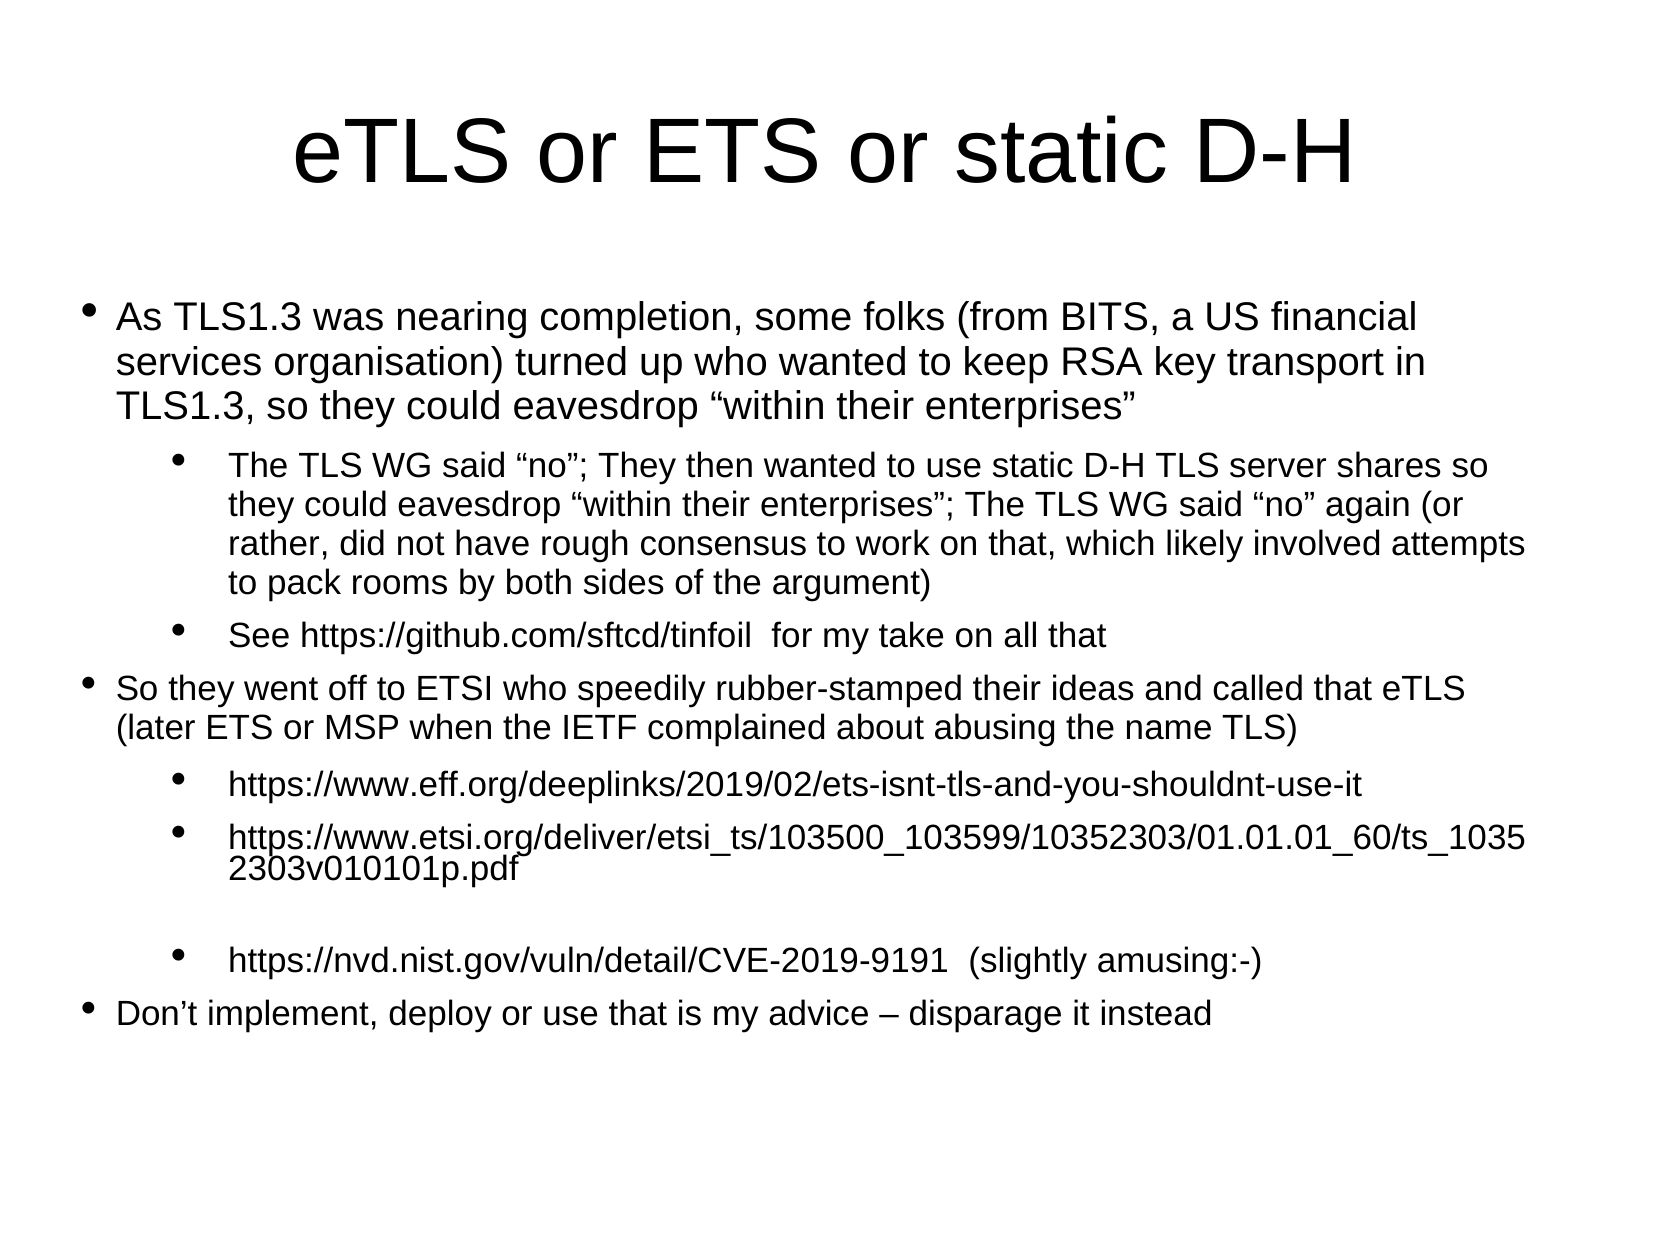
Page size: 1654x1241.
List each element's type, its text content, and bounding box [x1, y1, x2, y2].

title eTLS or ETS or static D-H [82, 49, 1569, 255]
list As TLS1.3 was nearing completion, some folks (from BITS, a US financial services organisation) turned up who wanted to keep RSA key transport in TLS1.3, so they could eavesdrop “within their enterprises” The TLS WG said “no”; They then wanted to use static D-H TLS server shares so they could eavesdrop “within their enterprises”; The TLS WG said “no” again (or rather, did not have rough consensus to work on that, which likely involved attempts to pack rooms by both sides of the argument) See https://github.com/sftcd/tinfoil for my take on all that So they went off to ETSI who speedily rubber-stamped their ideas and called that eTLS (later ETS or MSP when the IETF complained about abusing the name TLS) https://www.eff.org/deeplinks/2019/02/ets-isnt-tls-and-you-shouldnt-use-it https://www.etsi.org/deliver/etsi_ts/103500_103599/10352303/01.01.01_60/ts_10352303v010101p.pdf https://nvd.nist.gov/vuln/detail/CVE-2019-9191 (slightly amusing:-) Don’t implement, deploy or use that is my advice – disparage it instead [82, 290, 1536, 1008]
